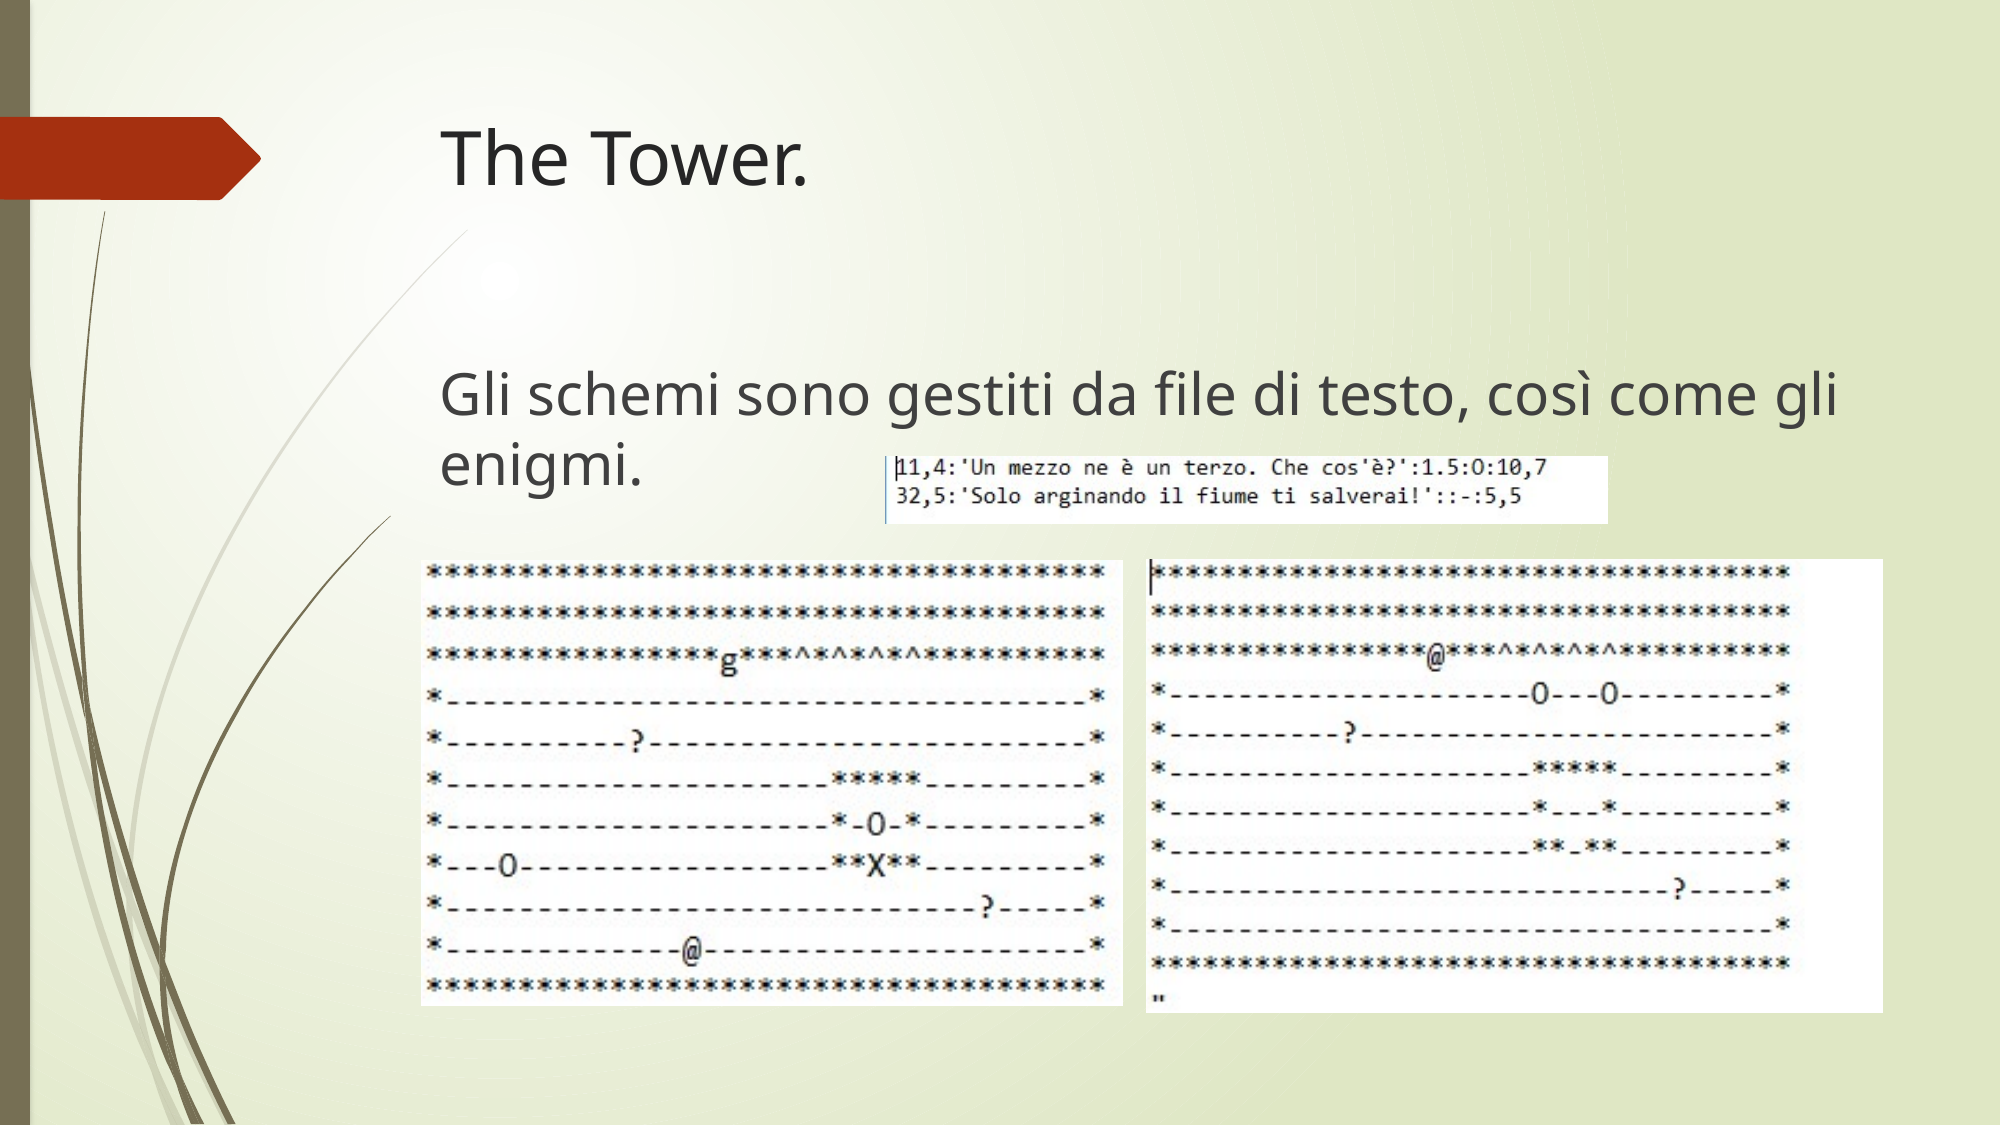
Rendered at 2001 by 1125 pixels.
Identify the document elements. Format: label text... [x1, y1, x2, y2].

picture [1146, 559, 1883, 1013]
picture [885, 456, 1608, 524]
list Gli schemi sono gestiti da file di testo, così come gli enigmi. [424, 350, 1888, 970]
picture [421, 560, 1123, 1006]
title The Tower. [425, 102, 1888, 313]
